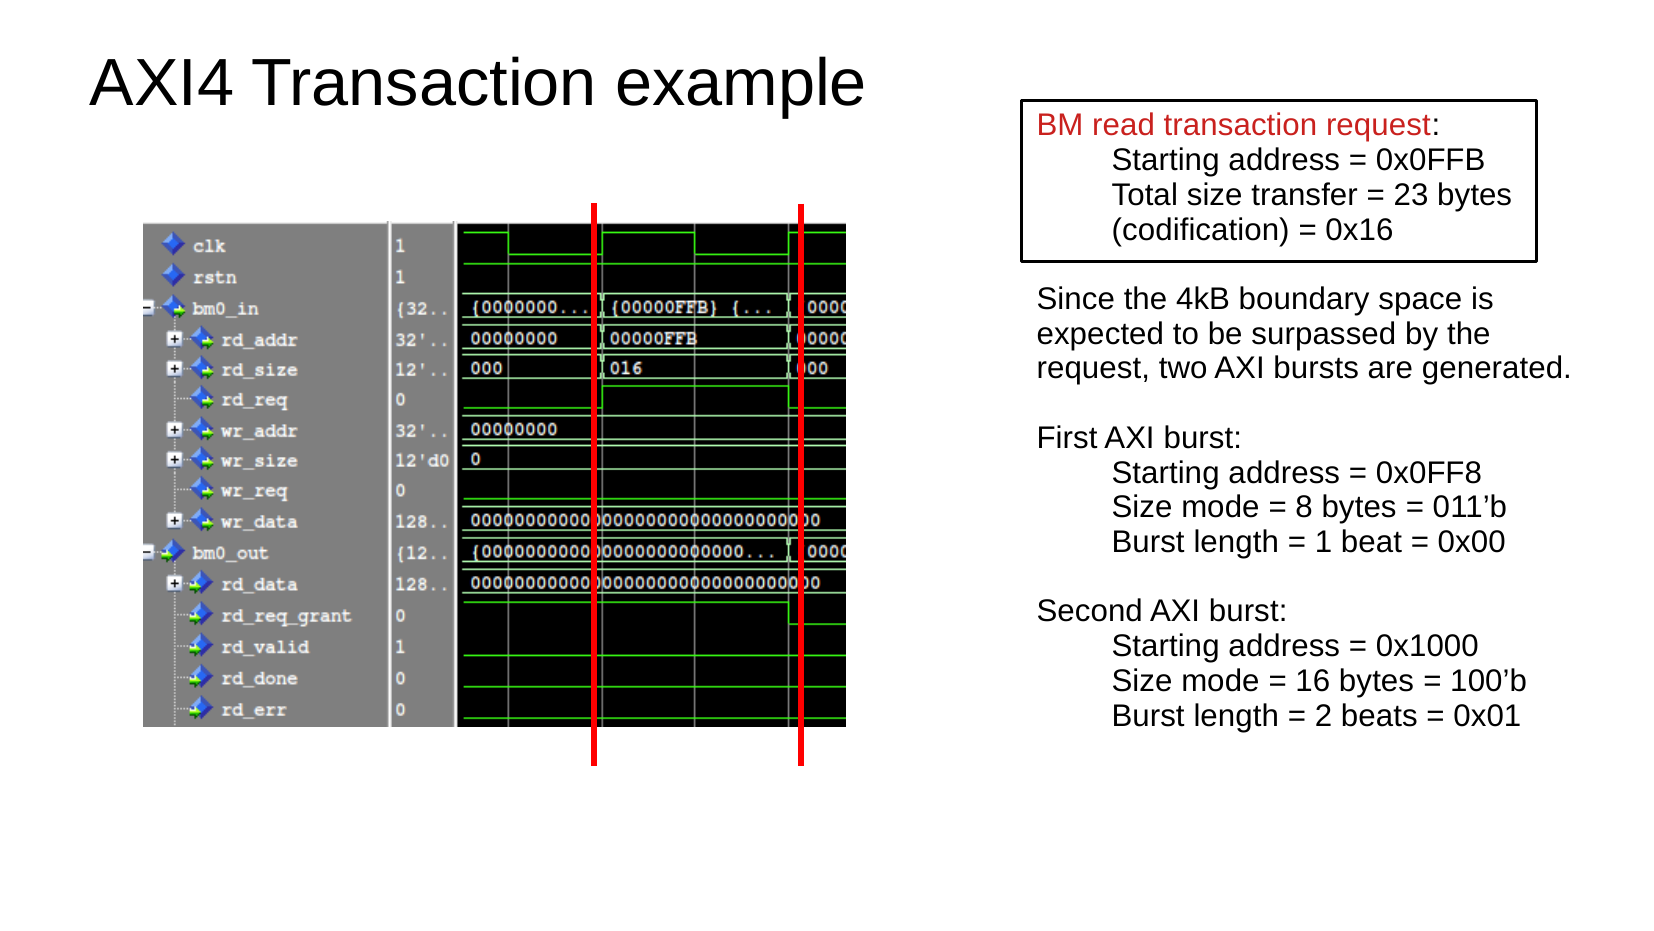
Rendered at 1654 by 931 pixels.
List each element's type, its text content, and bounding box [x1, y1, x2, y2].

text_box AXI4 Transaction example [75, 37, 883, 128]
picture [804, 221, 846, 727]
picture [597, 221, 798, 727]
text_box BM read transaction request: Starting address = 0x0FFB Total size transfer = 23 bytes (codification) = 0x16 Since the 4kB boundary space is expected to be surpassed by the request, two AXI bursts are generated. First AXI burst: Starting address = 0x0FF8 Size mode = 8 bytes = 011’b Burst length = 1 beat = 0x00 Second AXI burst: Starting address = 0x1000 Size mode = 16 bytes = 100’b Burst length = 2 beats = 0x01 [1021, 100, 1588, 741]
picture [143, 221, 591, 727]
